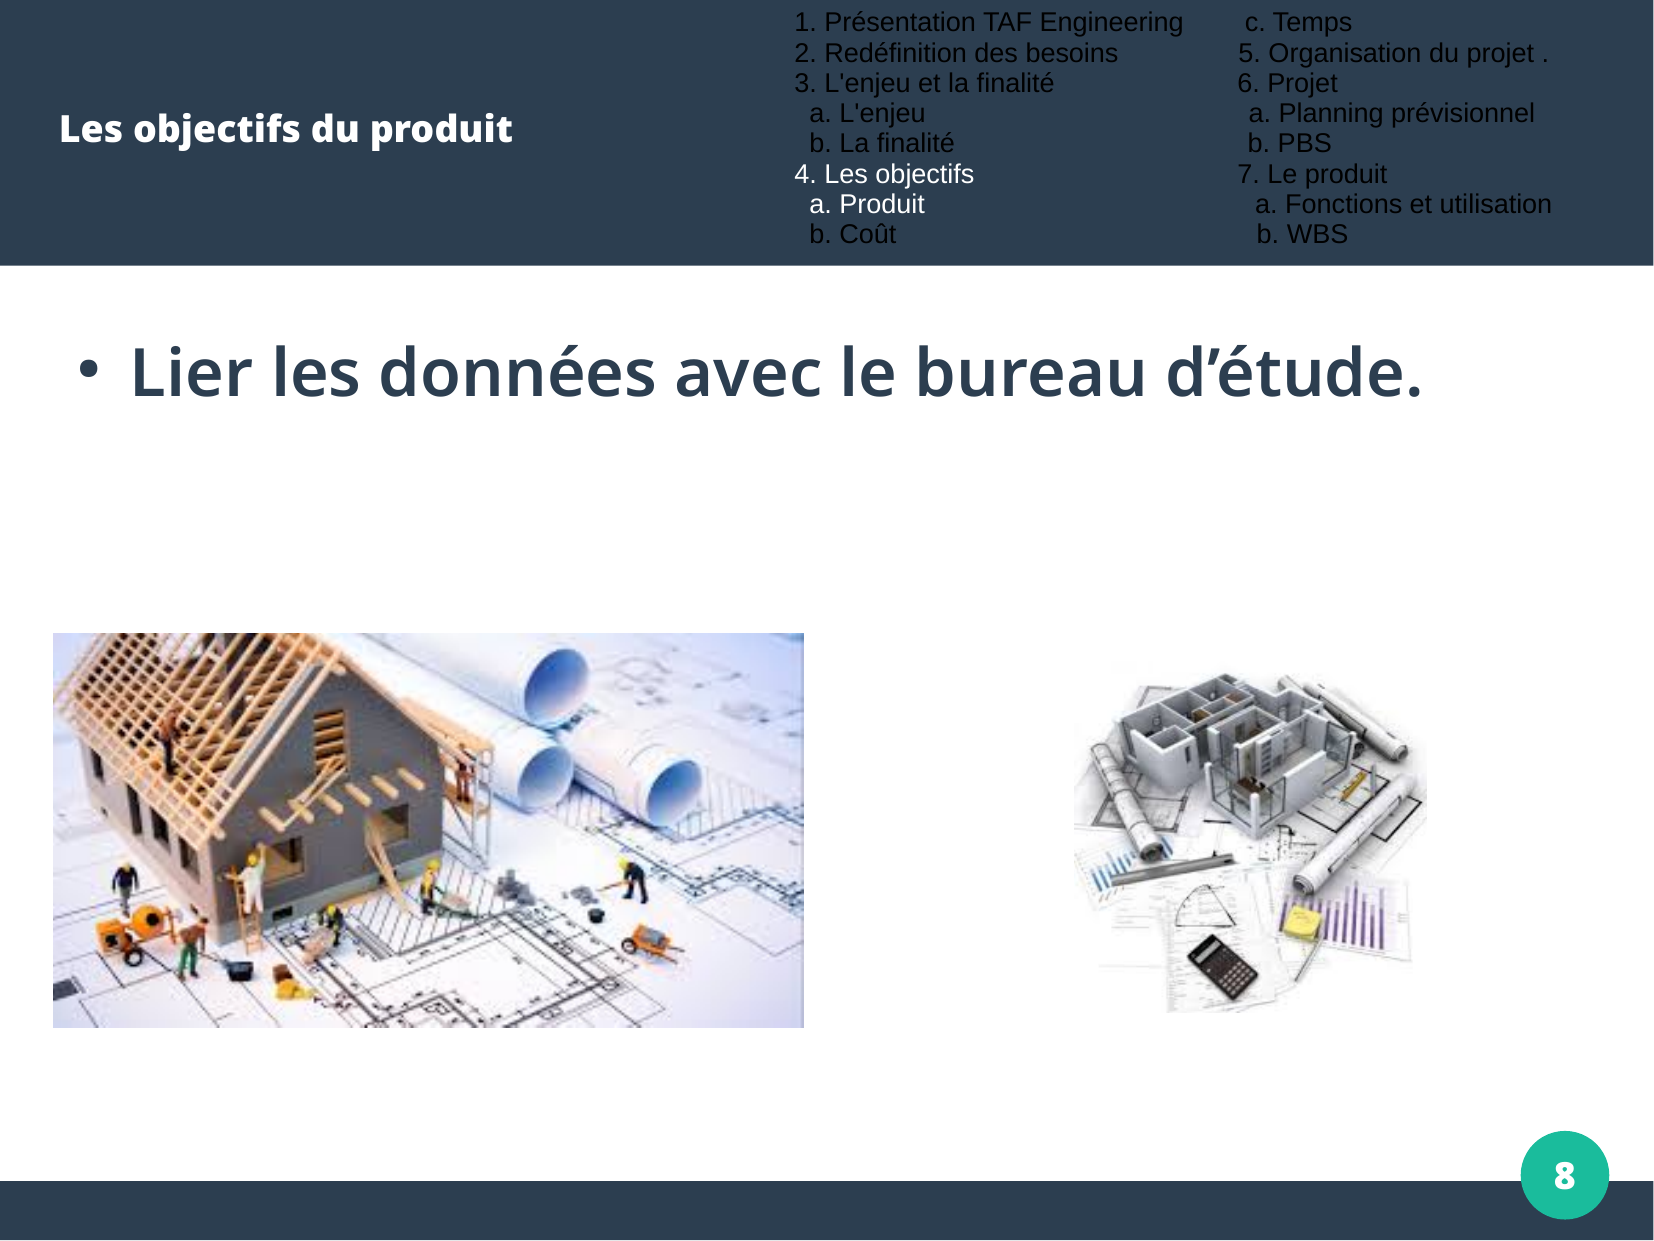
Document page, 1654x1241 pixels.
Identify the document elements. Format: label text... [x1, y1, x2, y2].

text_box 1. Présentation TAF Engineering c. Temps 2. Redéfinition des besoins 5. Organisation du projet . 3. L'enjeu et la finalité 6. Projet a. L'enjeu a. Planning prévisionnel b. La finalité b. PBS 4. Les objectifs 7. Le produit a. Produit a. Fonctions et utilisation b. Coût b. WBS [779, 0, 1654, 318]
list Lier les données avec le bureau d’étude. [59, 324, 1595, 720]
picture [53, 633, 804, 1028]
picture [1074, 661, 1427, 1013]
title Les objectifs du produit [59, 49, 779, 207]
